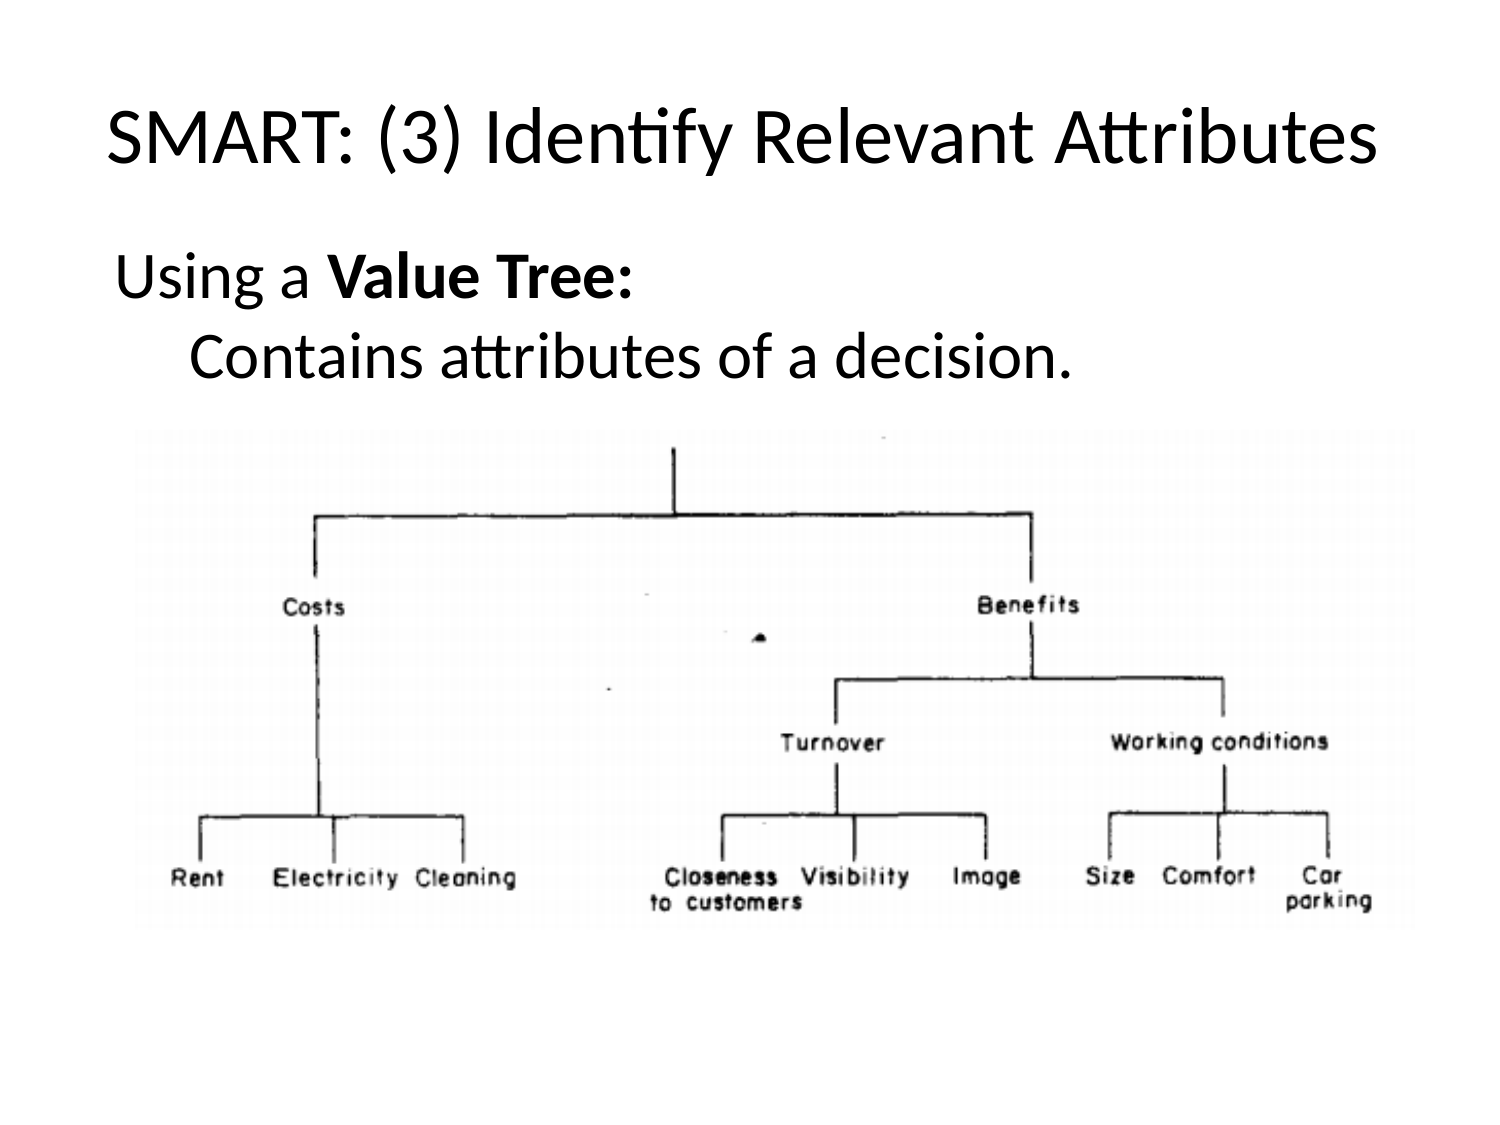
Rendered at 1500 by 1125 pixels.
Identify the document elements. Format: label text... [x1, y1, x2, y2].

picture [135, 429, 1415, 931]
text_box SMART: (3) Identify Relevant Attributes [50, 37, 1438, 225]
text_box Using a Value Tree: Contains attributes of a decision. [99, 224, 1395, 400]
